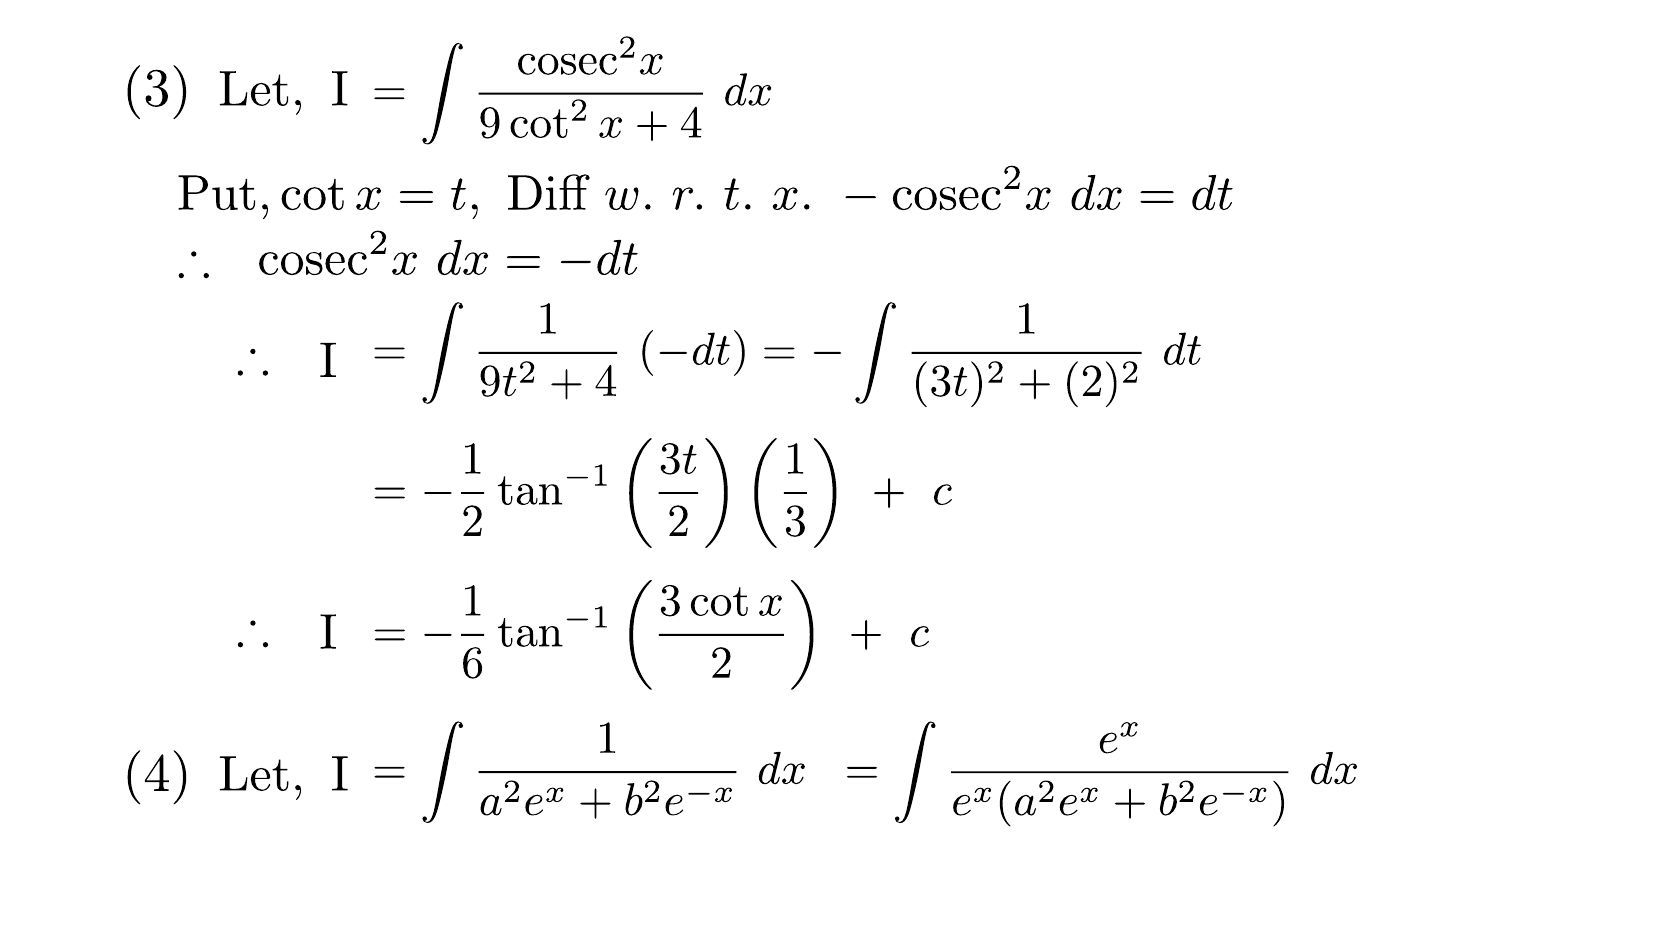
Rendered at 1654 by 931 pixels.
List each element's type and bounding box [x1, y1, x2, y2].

text_box [320, 342, 336, 377]
text_box [237, 620, 269, 648]
text_box [763, 302, 1202, 408]
title [47, 36, 1607, 898]
text_box [178, 165, 1233, 220]
text_box [178, 230, 638, 279]
text_box [374, 580, 929, 690]
text_box [373, 36, 772, 145]
text_box [373, 721, 805, 823]
text_box [125, 750, 187, 805]
text_box [320, 614, 336, 649]
text_box [846, 721, 1358, 827]
text_box [237, 348, 269, 376]
text_box [124, 65, 187, 120]
text_box [219, 756, 302, 800]
text_box [332, 756, 348, 791]
text_box [219, 71, 302, 115]
text_box [332, 71, 348, 106]
text_box [374, 438, 952, 548]
text_box [373, 302, 745, 404]
